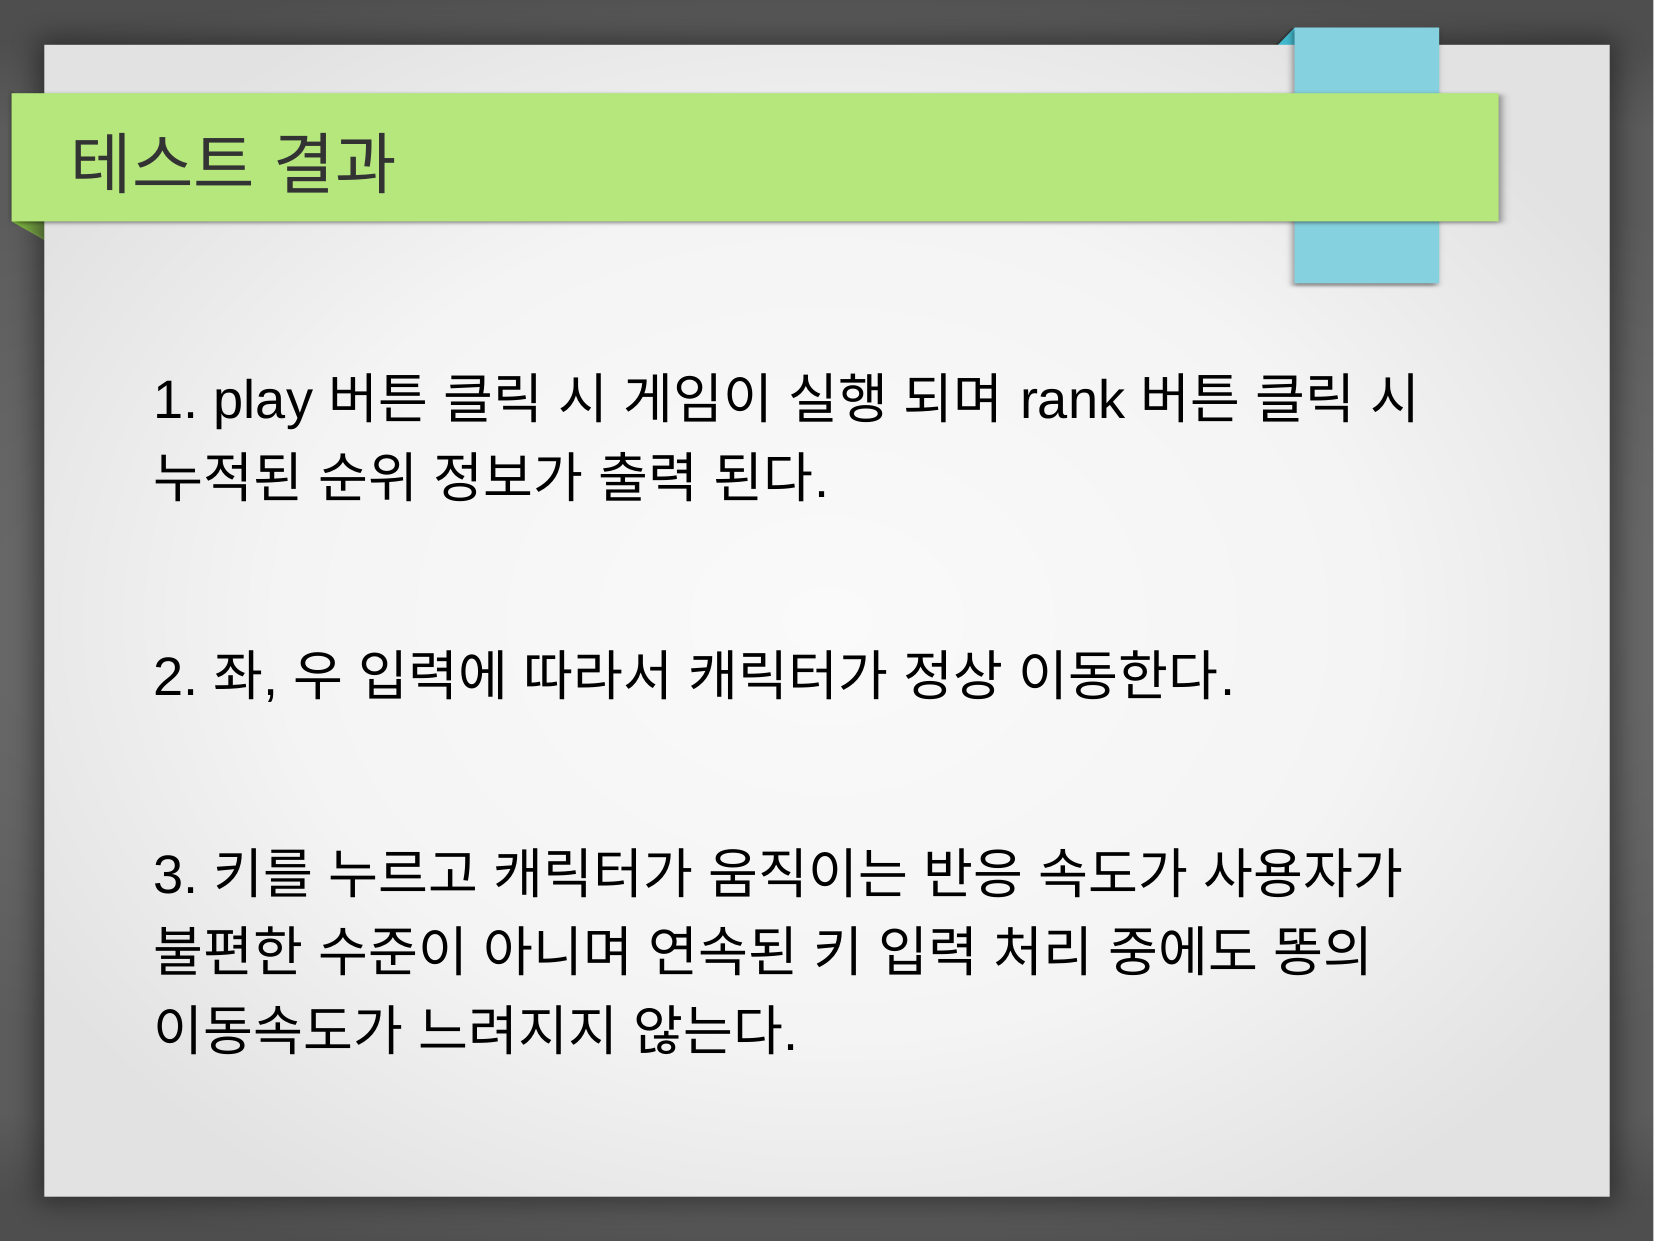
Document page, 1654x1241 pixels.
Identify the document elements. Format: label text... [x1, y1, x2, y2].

list 1. play 버튼 클릭 시 게임이 실행 되며 rank 버튼 클릭 시 누적된 순위 정보가 출력 된다. 2. 좌, 우 입력에 따라서 캐릭터가 정상 이동한다. 3. 키를 누르고 캐릭터가 움직이는 반응 속도가 사용자가 불편한 수준이 아니며 연속된 키 입력 처리 중에도 똥의 이동속도가 느려지지 않는다. [82, 355, 1538, 1075]
picture [0, 0, 1654, 1241]
title 테스트 결과 [70, 106, 1229, 213]
